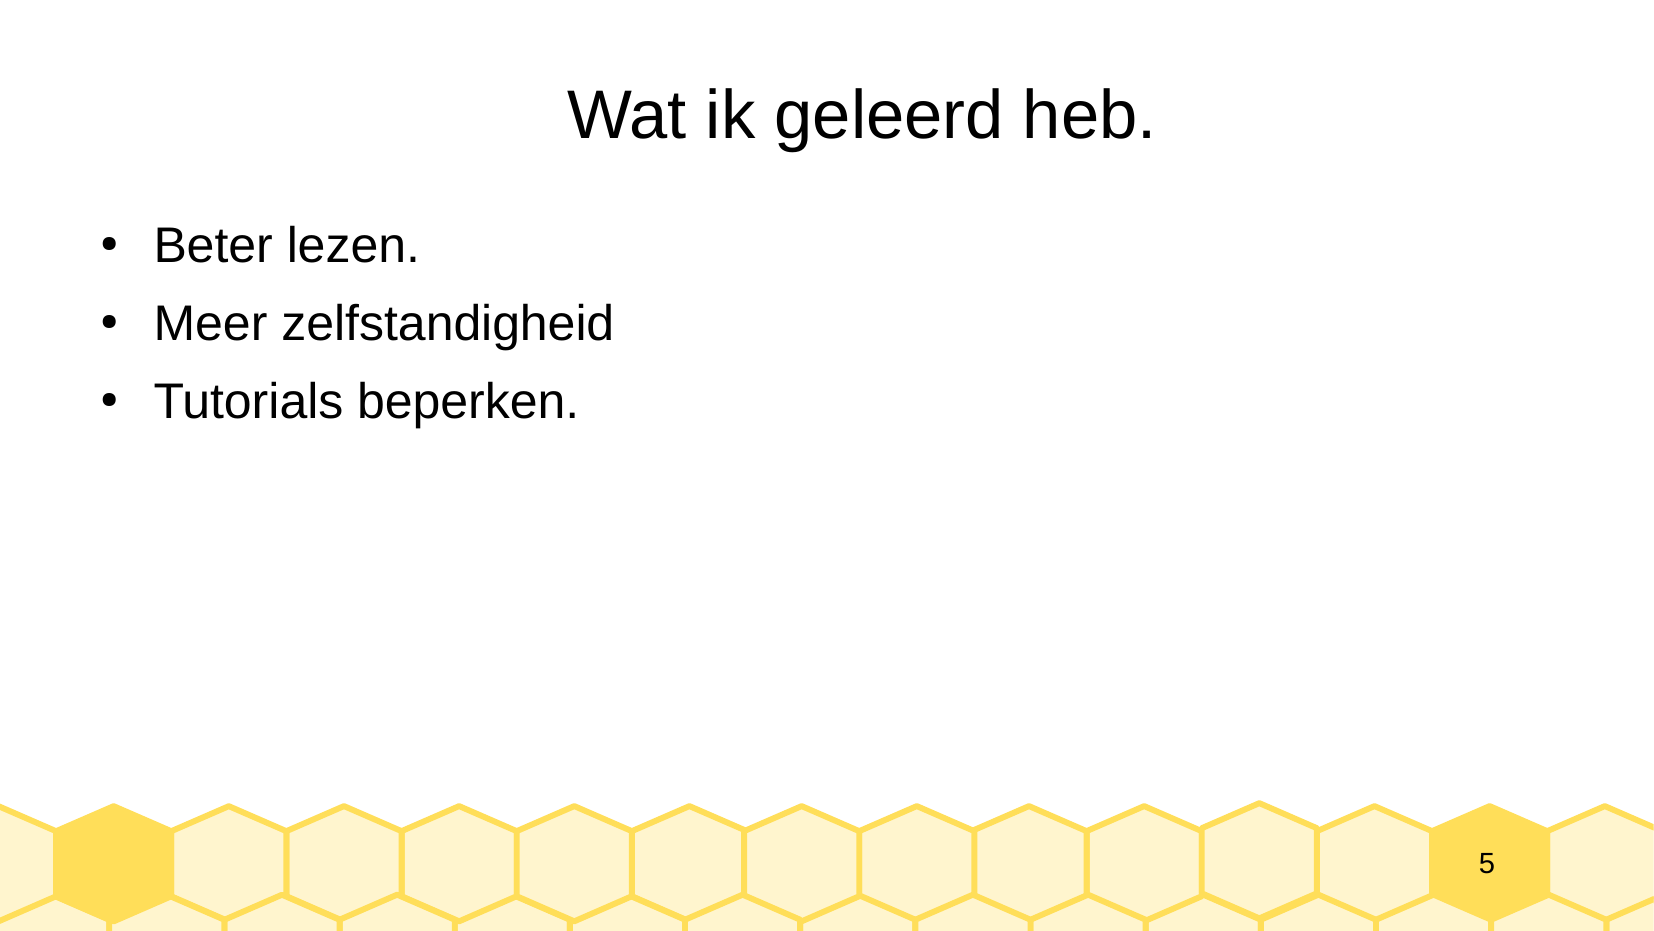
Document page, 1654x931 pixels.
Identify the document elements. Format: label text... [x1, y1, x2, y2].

list Beter lezen. Meer zelfstandigheid Tutorials beperken. [82, 217, 1571, 758]
title Wat ik geleerd heb. [82, 37, 1571, 193]
